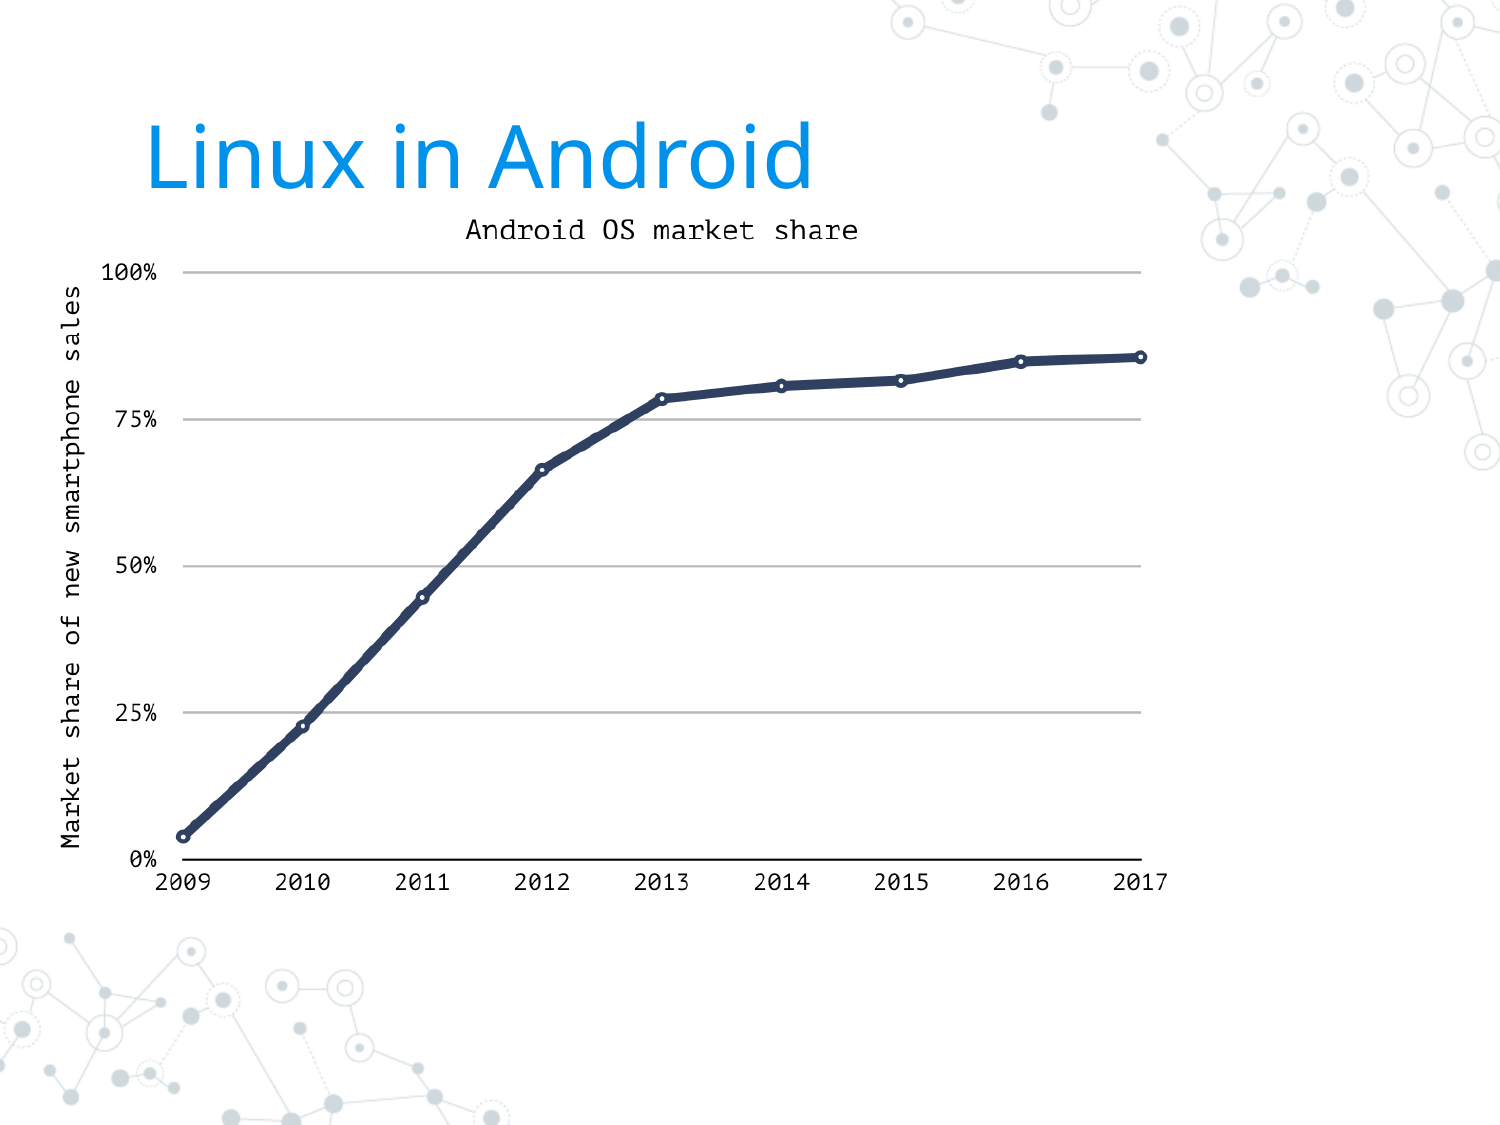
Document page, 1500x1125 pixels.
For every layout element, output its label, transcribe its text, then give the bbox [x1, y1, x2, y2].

title Linux in Android [128, 67, 1372, 222]
picture [0, 0, 1500, 1125]
